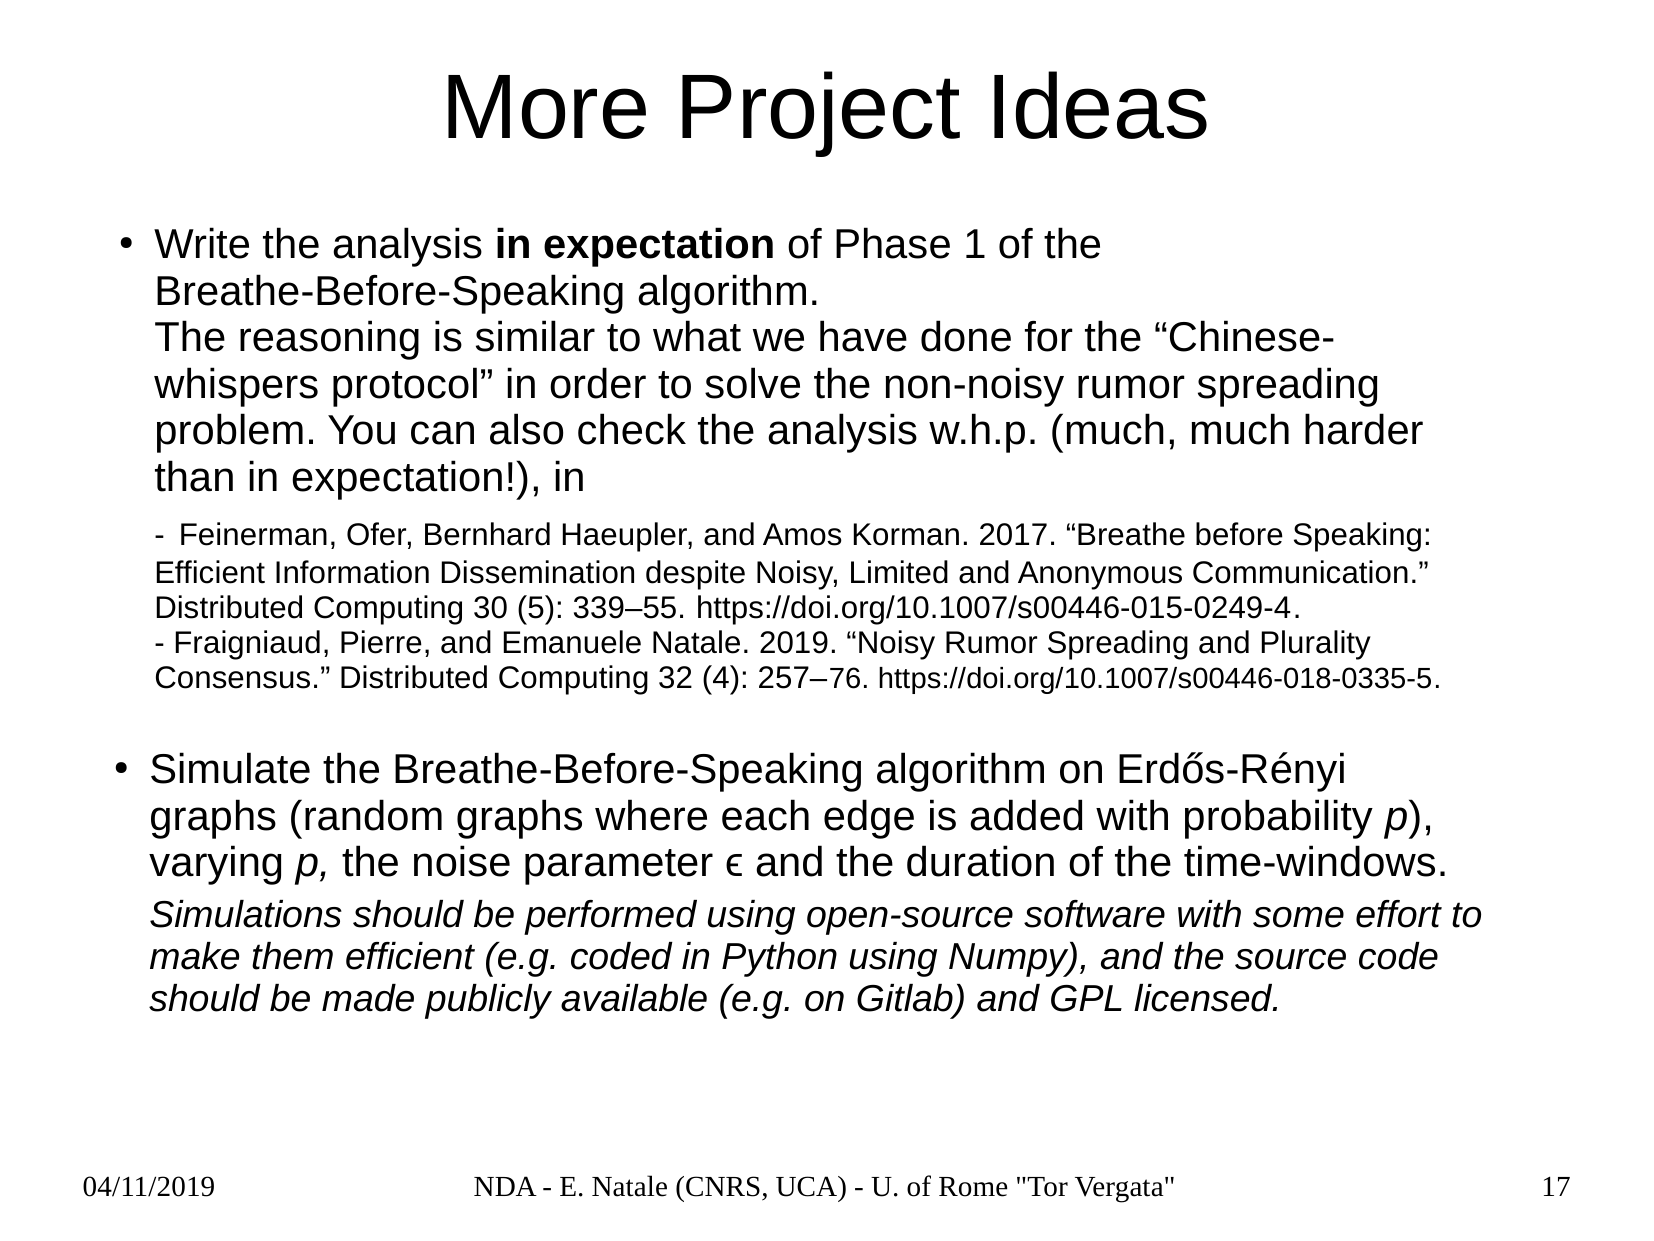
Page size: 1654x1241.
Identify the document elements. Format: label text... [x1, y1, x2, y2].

text_box Simulations should be performed using open-source software with some effort to make them efficient (e.g. coded in Python using Numpy), and the source code should be made publicly available (e.g. on Gitlab) and GPL licensed. [134, 886, 1507, 1088]
text_box Write the analysis in expectation of Phase 1 of the Breathe-Before-Speaking algorithm. The reasoning is similar to what we have done for the “Chinese-whispers protocol” in order to solve the non-noisy rumor spreading problem. You can also check the analysis w.h.p. (much, much harder than in expectation!), in - Feinerman, Ofer, Bernhard Haeupler, and Amos Korman. 2017. “Breathe before Speaking: Efficient Information Dissemination despite Noisy, Limited and Anonymous Communication.” Distributed Computing 30 (5): 339–55. https://doi.org/10.1007/s00446-015-0249-4. - Fraigniaud, Pierre, and Emanuele Natale. 2019. “Noisy Rumor Spreading and Plurality Consensus.” Distributed Computing 32 (4): 257–76. https://doi.org/10.1007/s00446-018-0335-5. [104, 213, 1494, 770]
title More Project Ideas [82, 38, 1571, 176]
text_box Simulate the Breathe-Before-Speaking algorithm on Erdős-Rényi graphs (random graphs where each edge is added with probability p), varying p, the noise parameter ϵ and the duration of the time-windows. [99, 738, 1498, 949]
